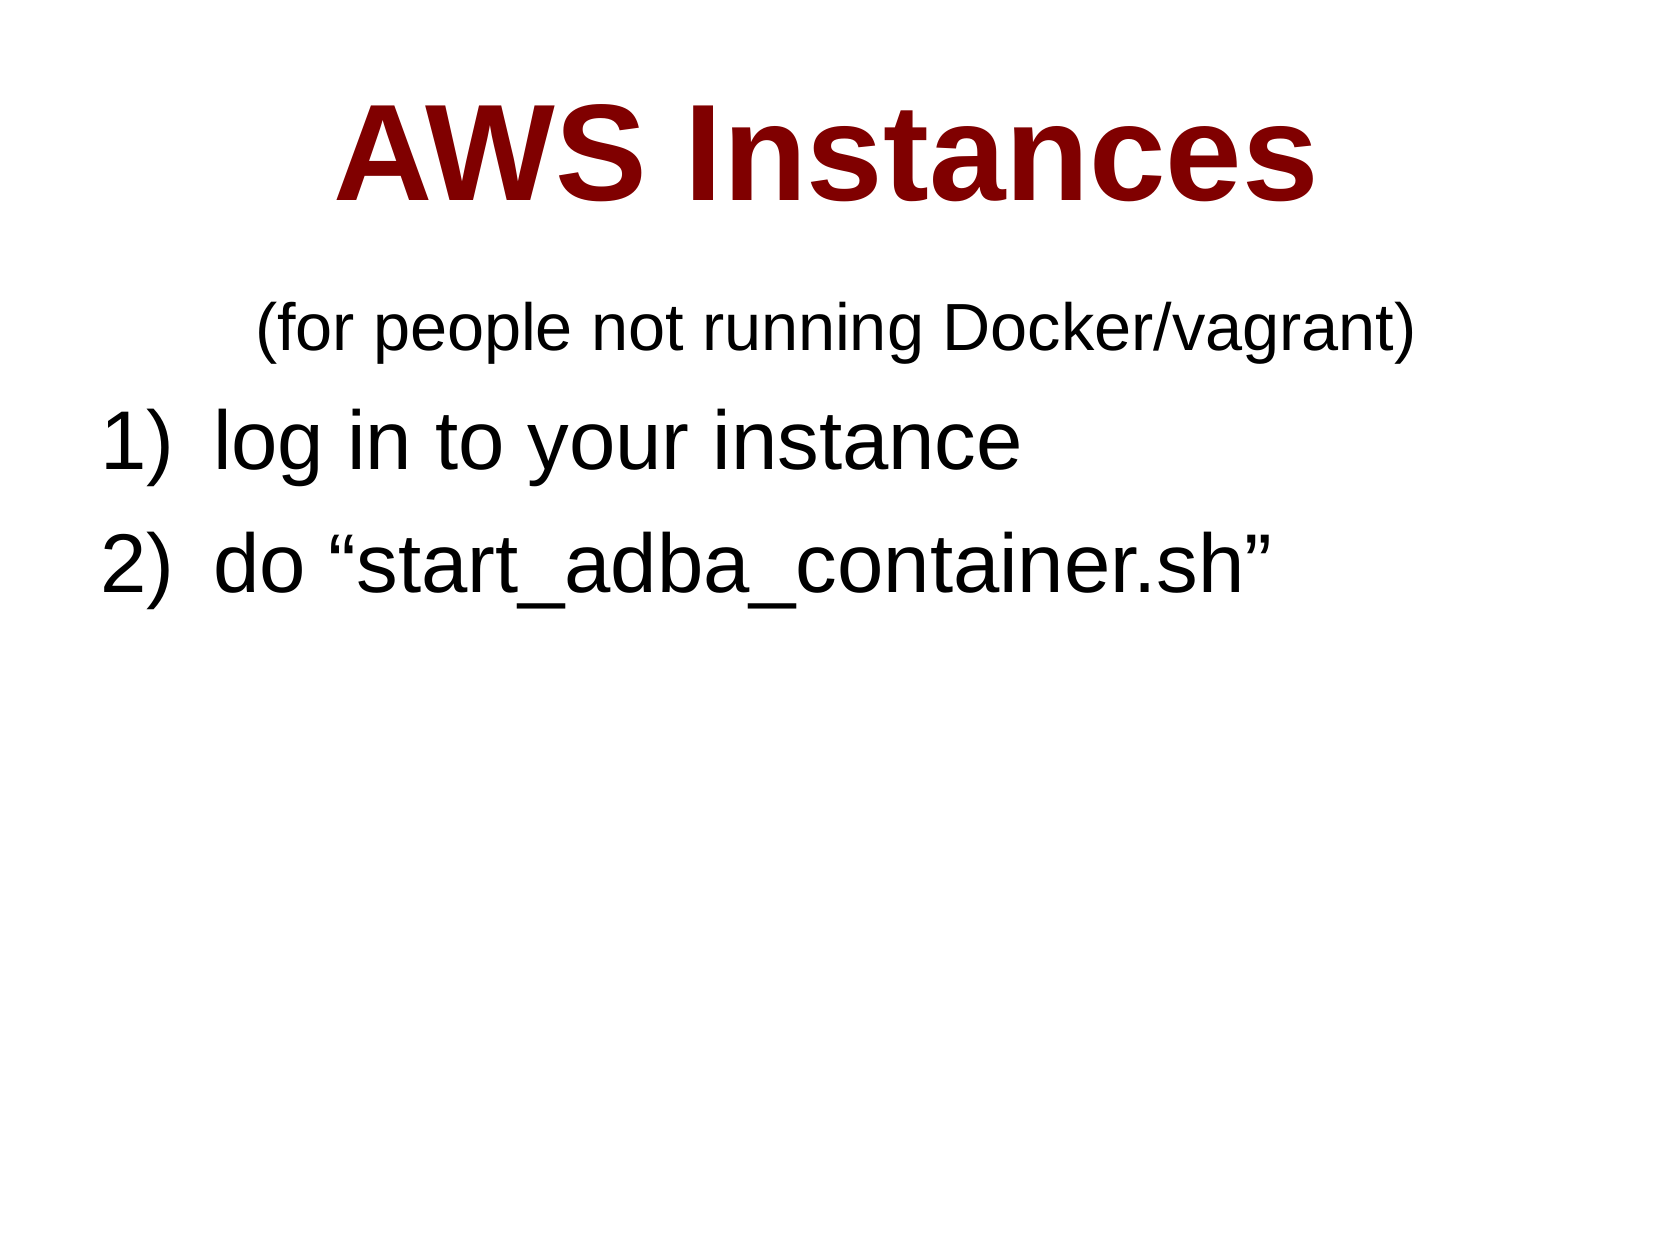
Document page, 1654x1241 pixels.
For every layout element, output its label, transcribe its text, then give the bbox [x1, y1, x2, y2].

title AWS Instances [82, 49, 1571, 257]
list (for people not running Docker/vagrant) log in to your instance do “start_adba_container.sh” [82, 290, 1591, 995]
